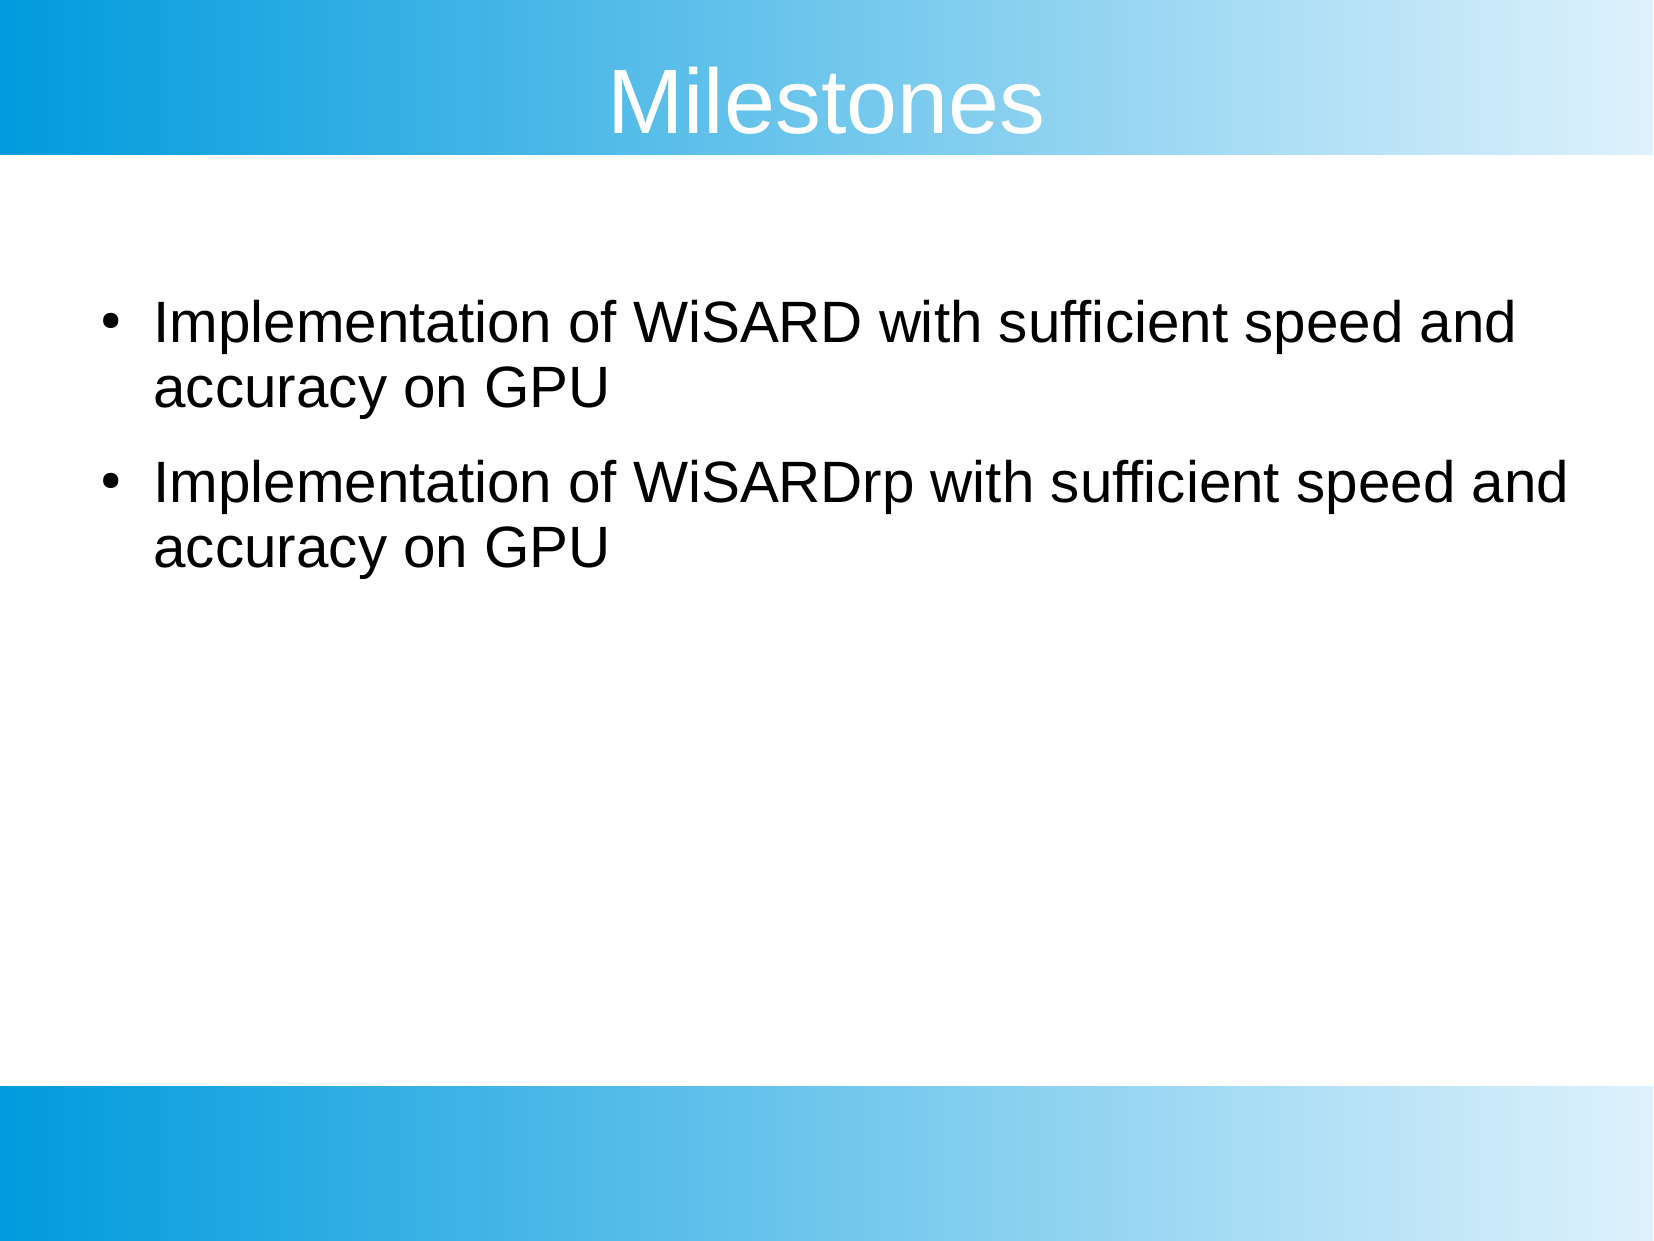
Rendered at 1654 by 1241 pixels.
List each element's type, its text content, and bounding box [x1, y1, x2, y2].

title Milestones [82, 49, 1571, 155]
list Implementation of WiSARD with sufficient speed and accuracy on GPU Implementation of WiSARDrp with sufficient speed and accuracy on GPU [82, 290, 1571, 1010]
